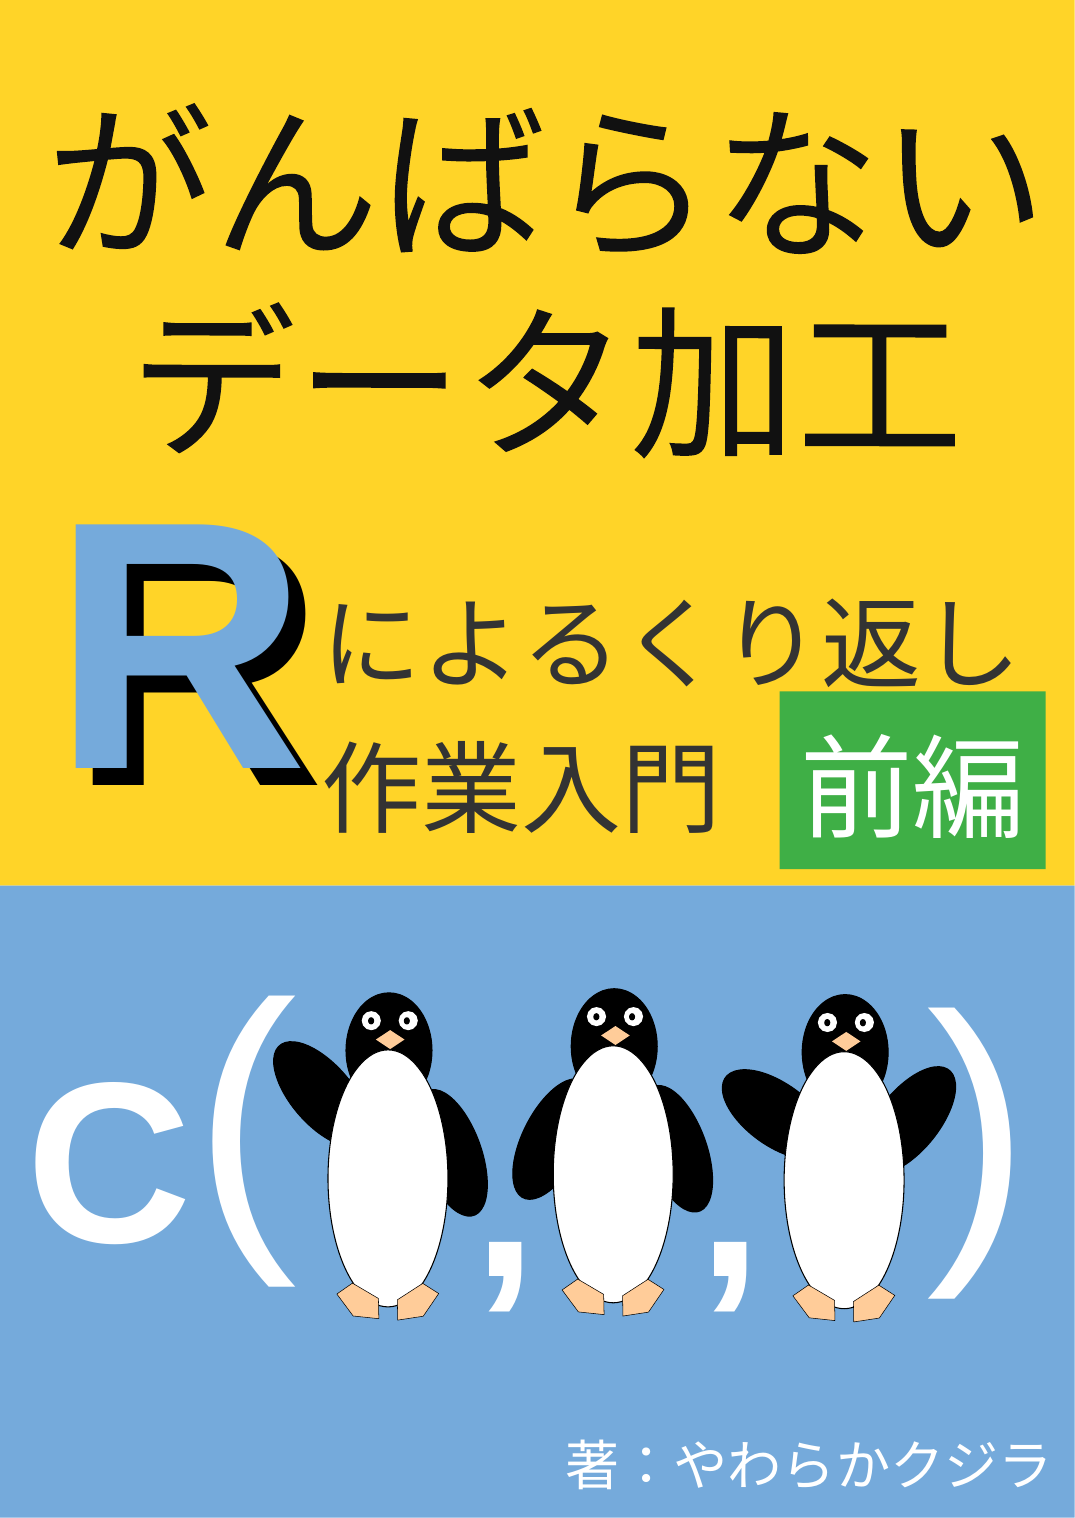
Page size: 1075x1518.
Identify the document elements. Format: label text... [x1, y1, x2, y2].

text_box によるくり返し 作業入門 [307, 557, 1075, 792]
text_box ) [911, 944, 1006, 1315]
text_box C [12, 1027, 107, 1299]
text_box , [684, 1061, 779, 1351]
text_box 前編 [779, 698, 1046, 863]
text_box ( [178, 932, 273, 1303]
text_box , [459, 1061, 554, 1351]
text_box [0, 0, 1075, 1518]
text_box がんばらない データ加工 [29, 69, 1063, 488]
text_box R [37, 440, 250, 866]
text_box 著：やわらかクジラ [550, 1415, 1075, 1506]
